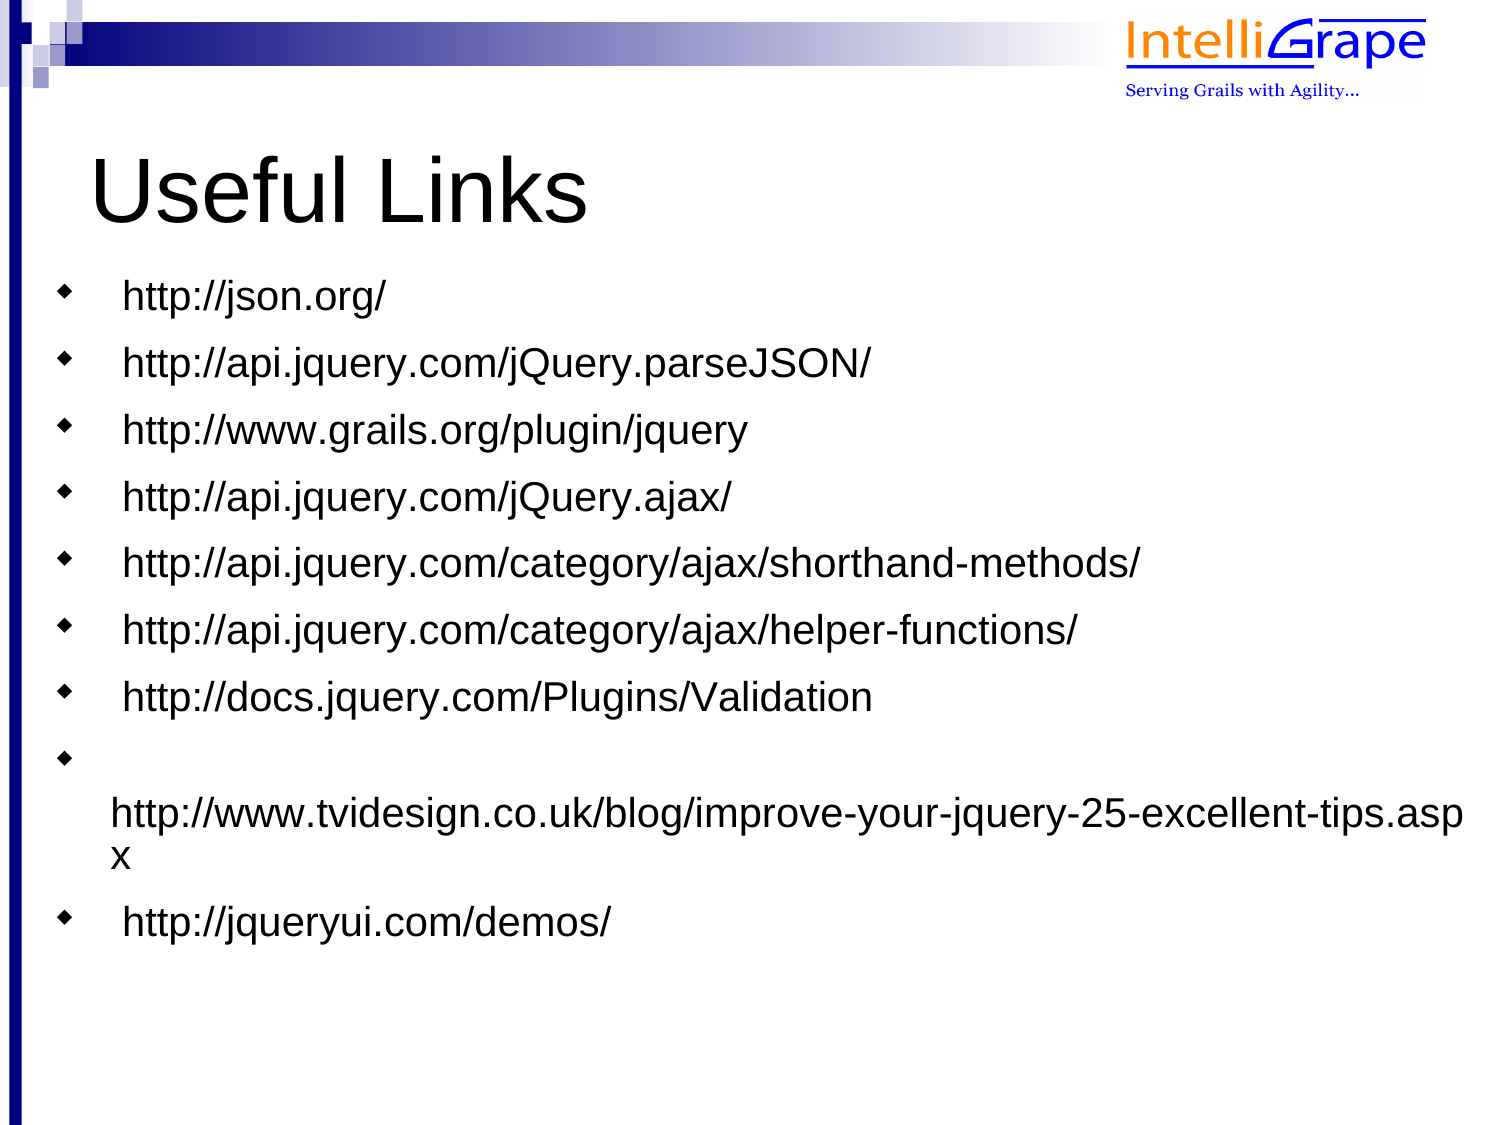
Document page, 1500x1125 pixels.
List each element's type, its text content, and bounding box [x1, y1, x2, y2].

picture [1125, 12, 1426, 100]
list http://json.org/ http://api.jquery.com/jQuery.parseJSON/ http://www.grails.org/plugin/jquery http://api.jquery.com/jQuery.ajax/ http://api.jquery.com/category/ajax/shorthand-methods/ http://api.jquery.com/category/ajax/helper-functions/ http://docs.jquery.com/Plugins/Validation http://www.tvidesign.co.uk/blog/improve-your-jquery-25-excellent-tips.aspx http://jqueryui.com/demos/ [40, 261, 1490, 1105]
title Useful Links [74, 67, 1422, 261]
